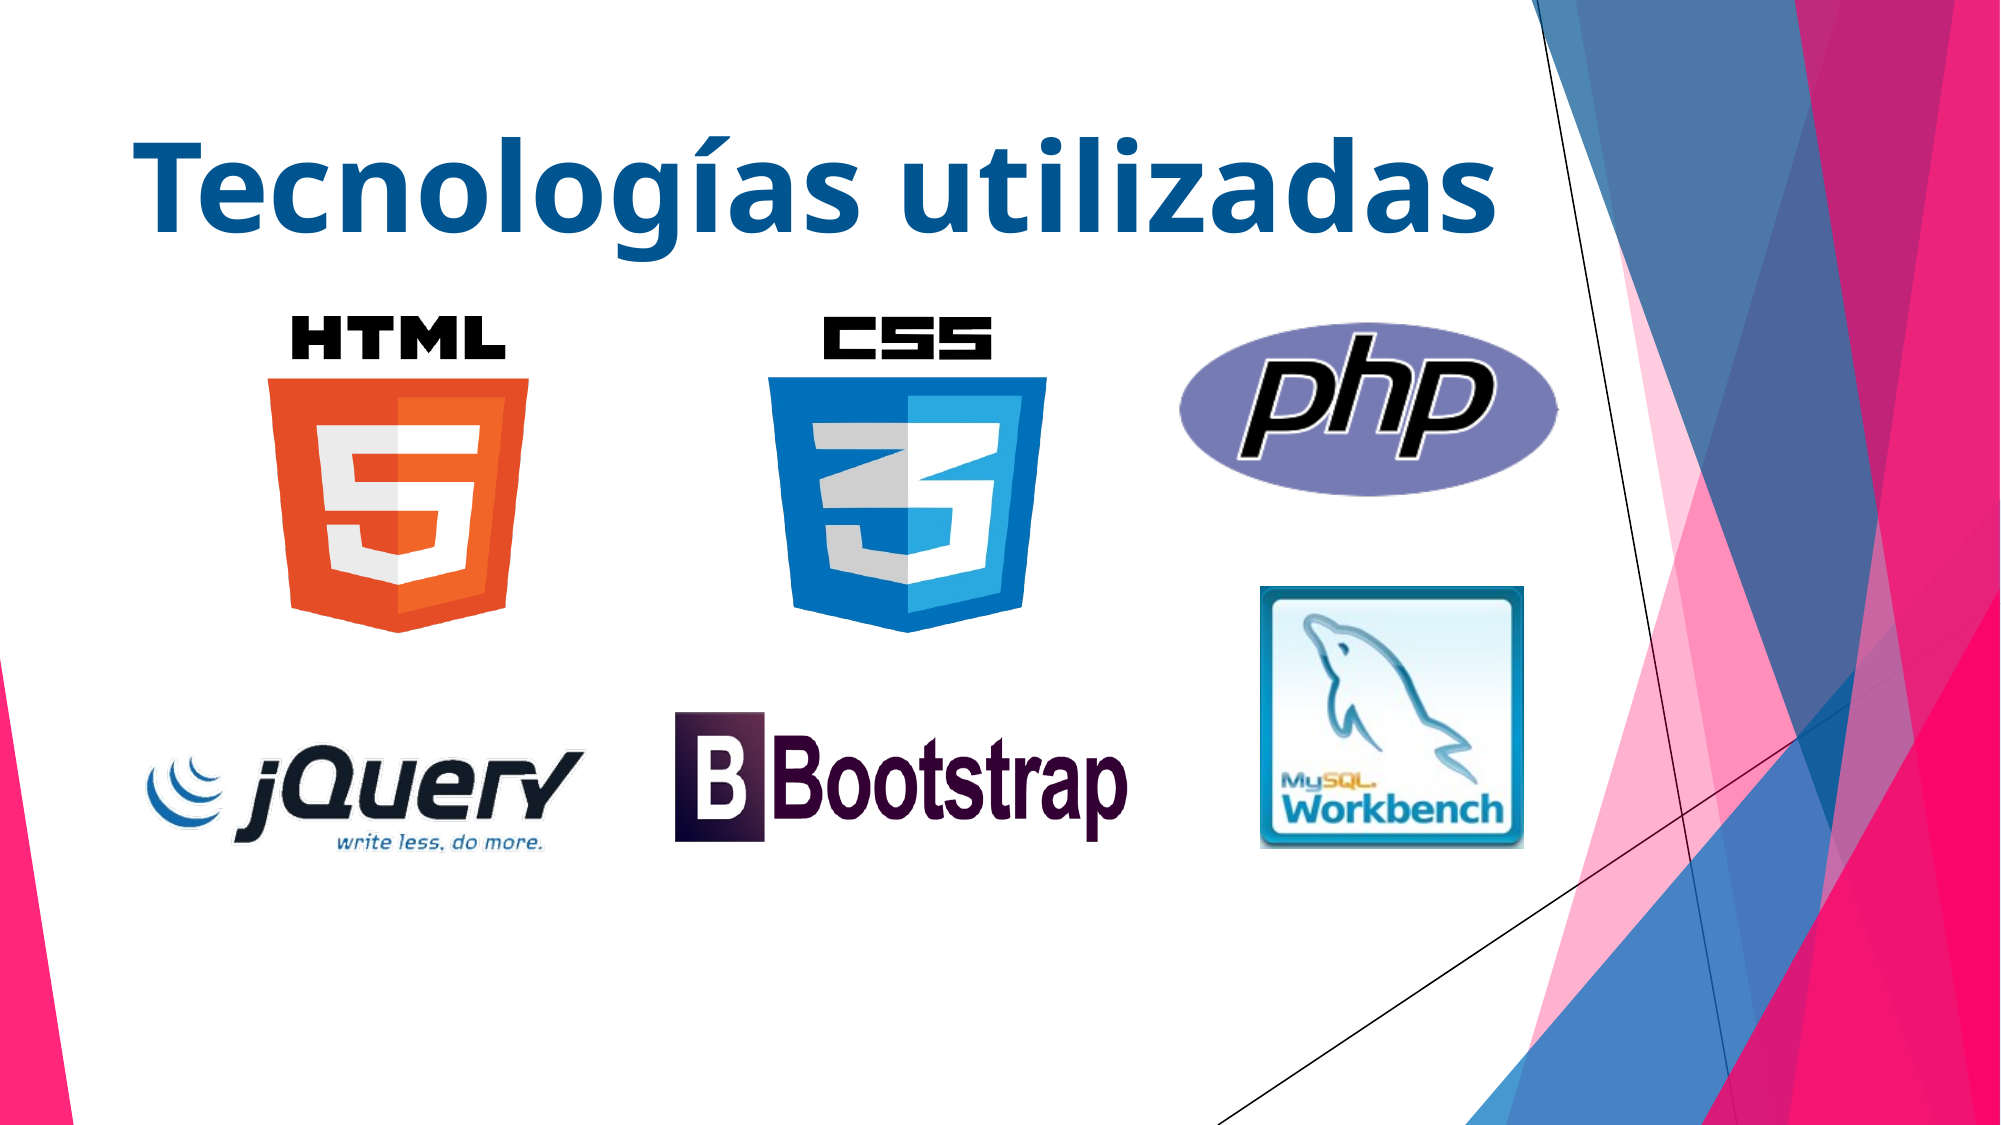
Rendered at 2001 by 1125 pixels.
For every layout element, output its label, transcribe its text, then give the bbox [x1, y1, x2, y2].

picture [1133, 280, 1603, 538]
picture [672, 706, 1134, 849]
picture [144, 316, 588, 965]
picture [768, 316, 1047, 633]
title Tecnologías utilizadas [111, 99, 1522, 317]
picture [1270, 595, 1513, 835]
picture [1260, 772, 1524, 849]
